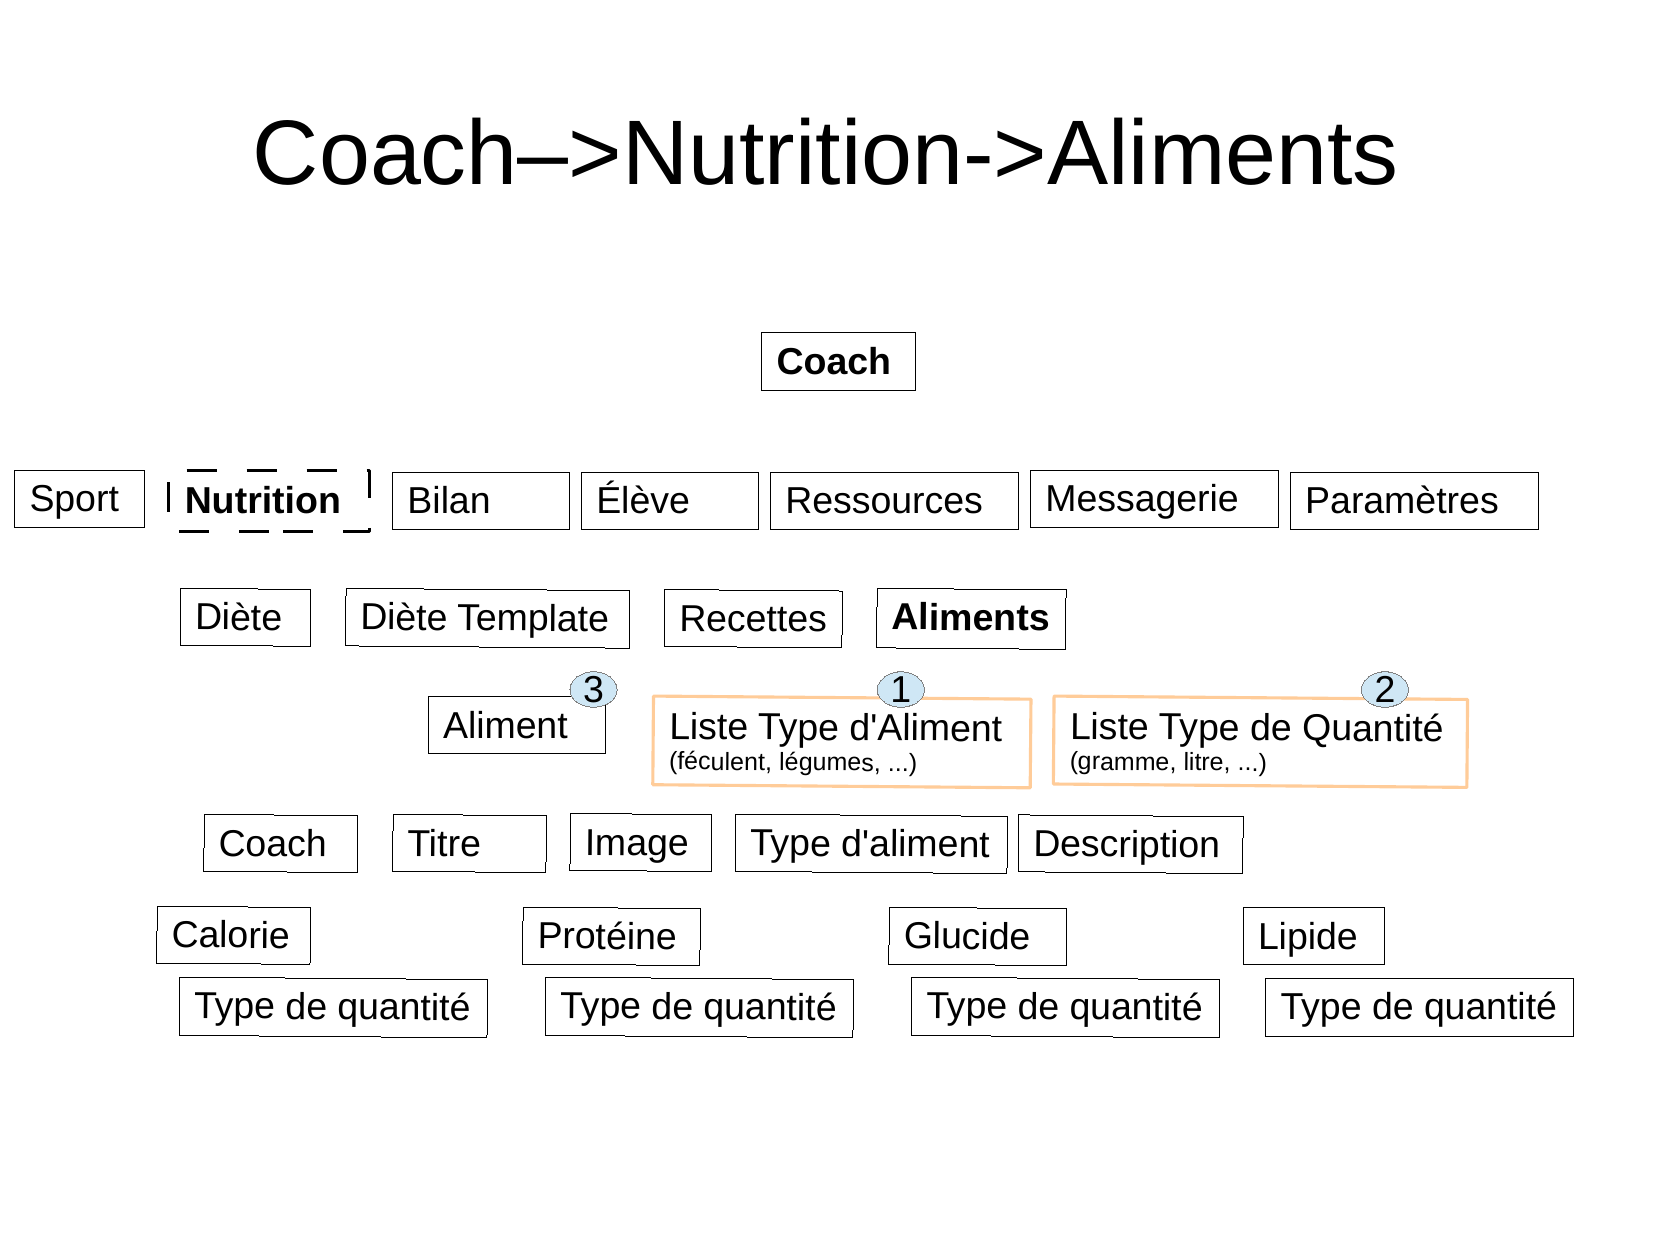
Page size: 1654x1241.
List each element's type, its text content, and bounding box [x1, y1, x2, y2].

text_box Diète Template [345, 588, 630, 649]
text_box 2 [1361, 671, 1409, 708]
title Coach–>Nutrition->Aliments [59, 49, 1595, 257]
text_box Paramètres [1290, 472, 1539, 530]
text_box Type de quantité [1265, 978, 1574, 1037]
text_box Bilan [392, 472, 570, 530]
text_box Coach [761, 332, 916, 391]
text_box Protéine [522, 907, 701, 966]
text_box Élève [581, 472, 759, 530]
text_box Ressources [770, 472, 1019, 530]
text_box Titre [392, 814, 547, 873]
text_box Aliment [428, 696, 606, 754]
text_box Aliments [876, 588, 1067, 650]
text_box Type de quantité [545, 977, 854, 1038]
text_box Coach [203, 814, 358, 873]
text_box Calorie [156, 906, 311, 965]
text_box Liste Type de Quantité (gramme, litre, ...) [1053, 696, 1468, 788]
text_box Type d'aliment [735, 814, 1008, 874]
text_box Nutrition [168, 470, 370, 532]
text_box Messagerie [1030, 470, 1279, 528]
text_box Image [569, 813, 712, 872]
text_box Type de quantité [911, 977, 1220, 1038]
text_box Lipide [1243, 907, 1385, 965]
text_box Sport [14, 470, 145, 528]
text_box Description [1018, 814, 1244, 874]
text_box Diète [180, 588, 311, 647]
text_box Liste Type d'Aliment (féculent, légumes, ...) [652, 696, 1031, 788]
text_box 3 [569, 671, 618, 708]
text_box Type de quantité [179, 977, 488, 1038]
text_box Recettes [664, 589, 843, 648]
text_box 1 [877, 671, 925, 708]
text_box Glucide [888, 907, 1067, 966]
